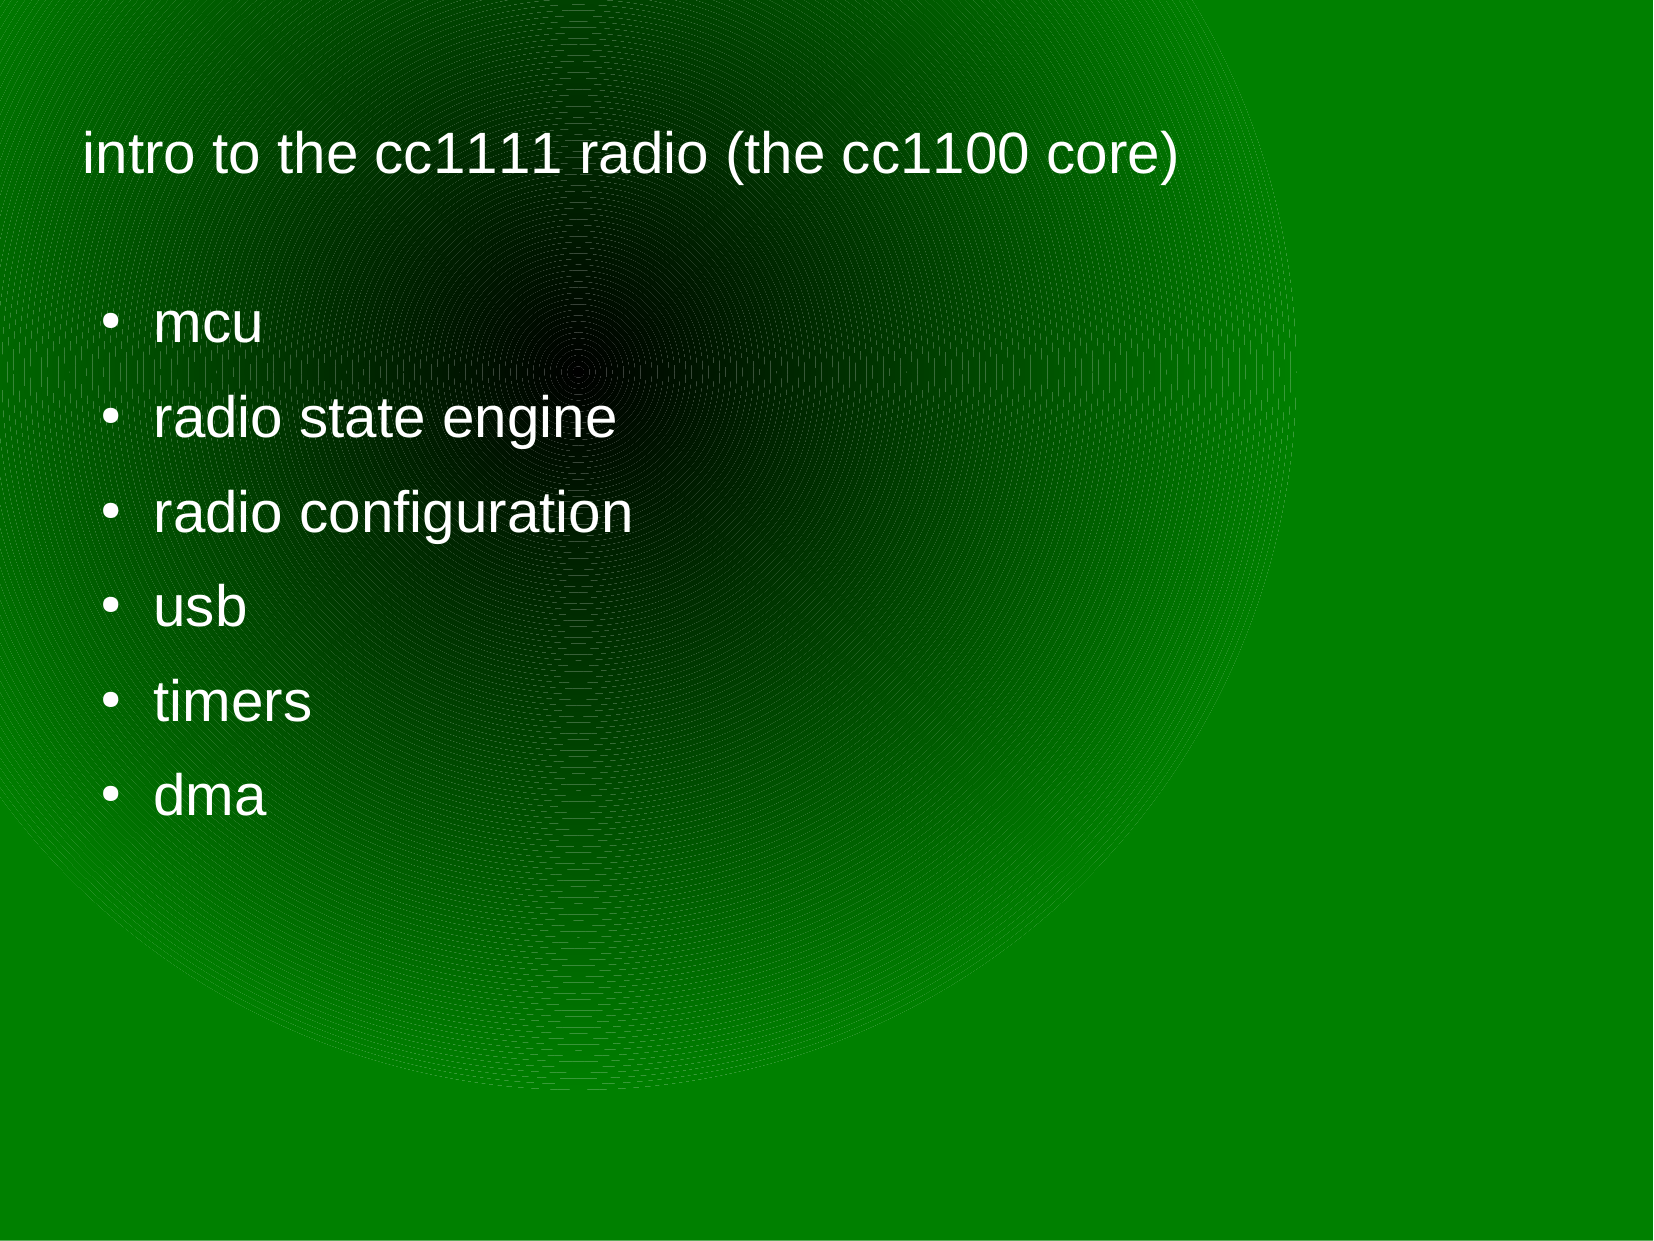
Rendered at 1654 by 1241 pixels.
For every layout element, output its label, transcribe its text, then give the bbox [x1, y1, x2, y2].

title intro to the cc1111 radio (the cc1100 core) [82, 49, 1571, 257]
list mcu radio state engine radio configuration usb timers dma [82, 290, 1571, 1109]
